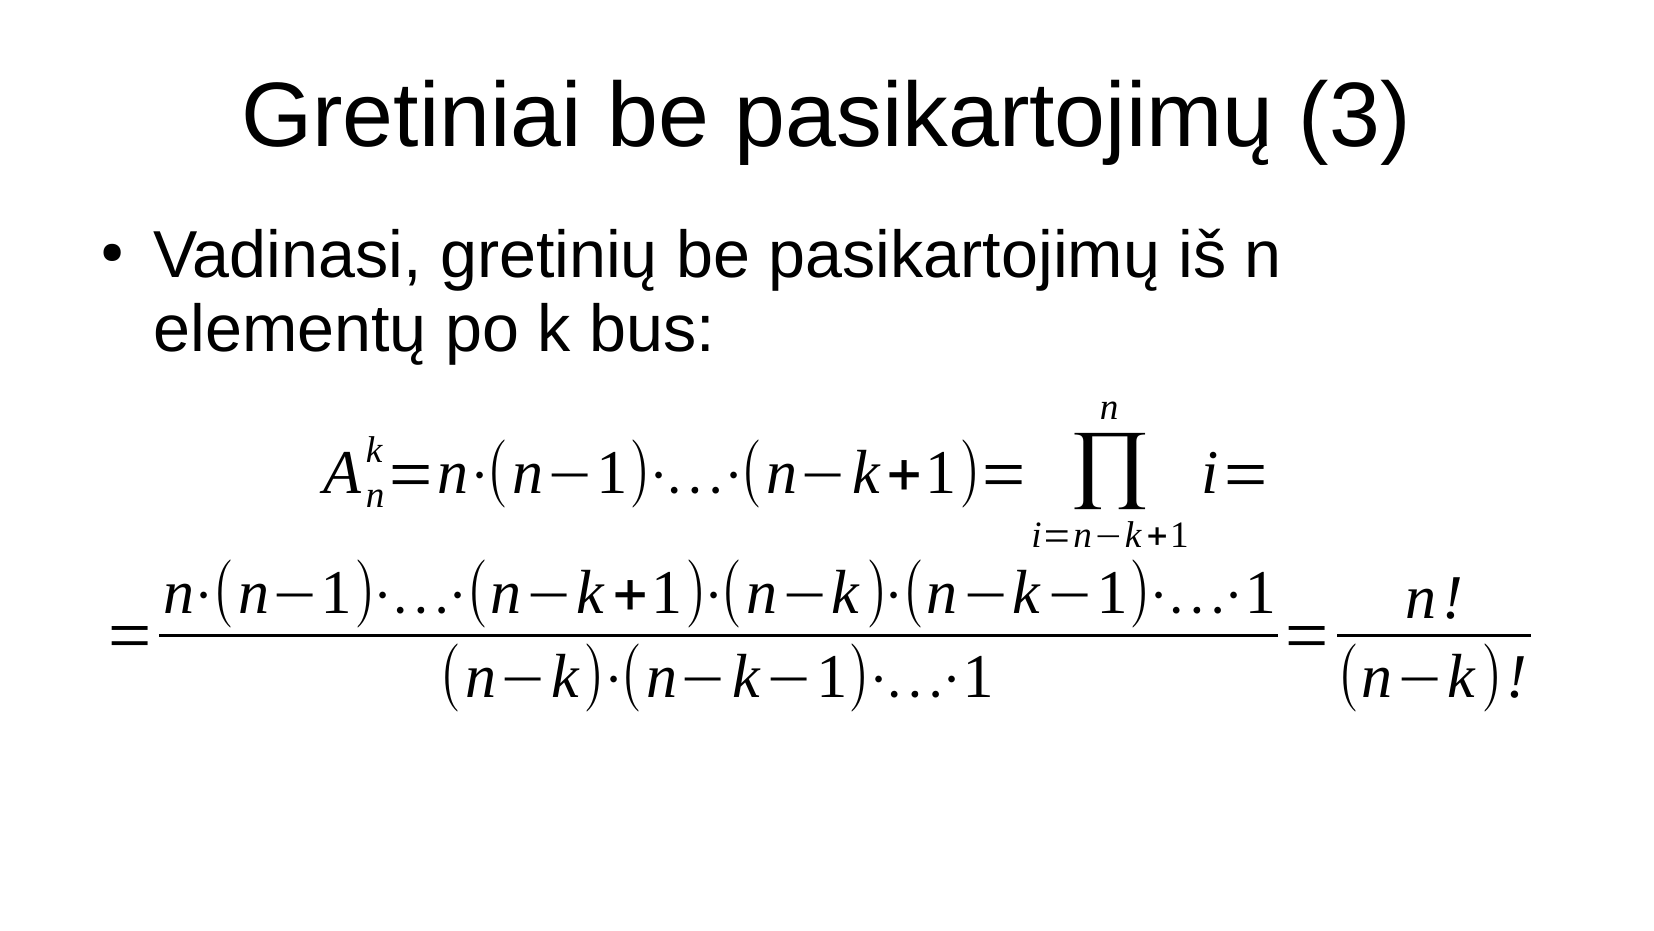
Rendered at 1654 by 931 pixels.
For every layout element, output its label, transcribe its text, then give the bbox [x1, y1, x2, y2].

chart [72, 386, 1540, 715]
title Gretiniai be pasikartojimų (3) [82, 36, 1571, 193]
list Vadinasi, gretinių be pasikartojimų iš n elementų po k bus: [82, 217, 1571, 757]
